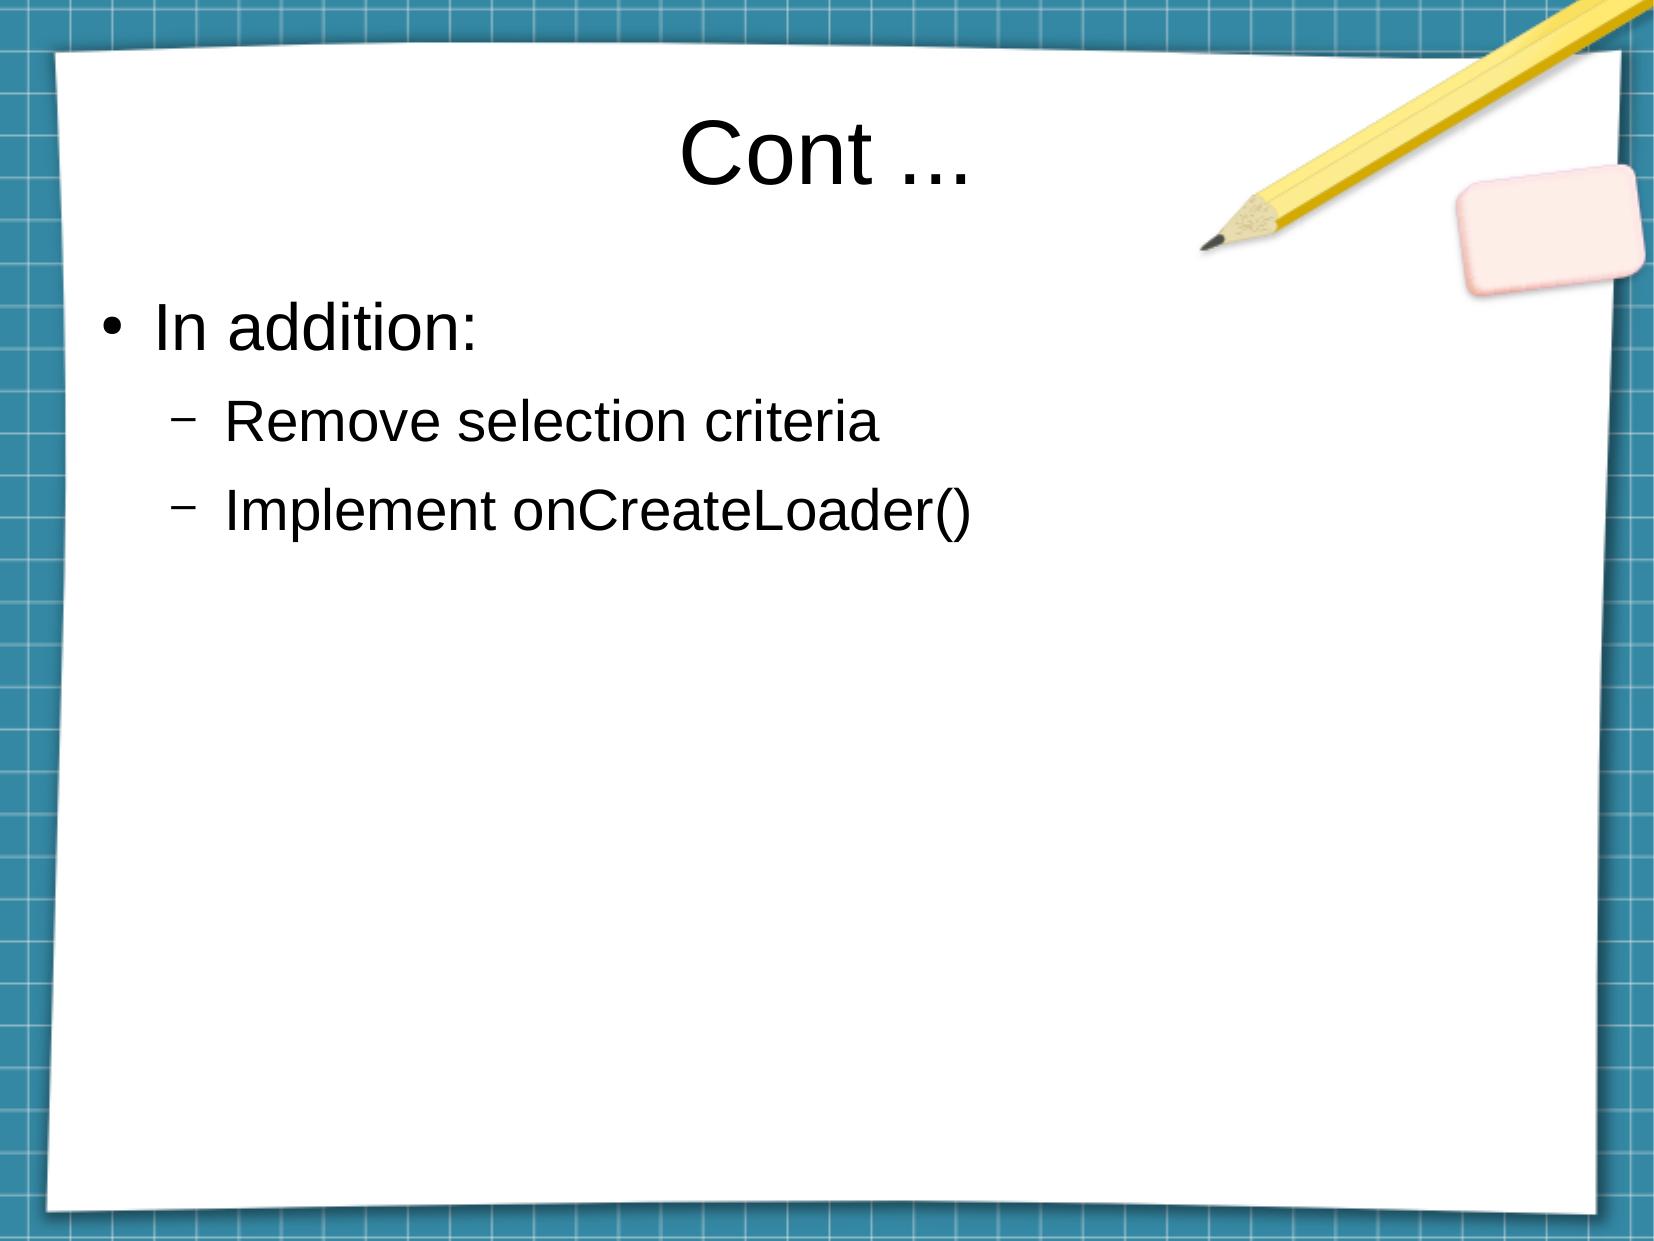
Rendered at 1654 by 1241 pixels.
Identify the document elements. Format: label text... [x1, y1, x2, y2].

title Cont ... [82, 49, 1571, 257]
picture [0, 0, 1654, 1241]
list In addition: Remove selection criteria Implement onCreateLoader() [82, 290, 1571, 1010]
